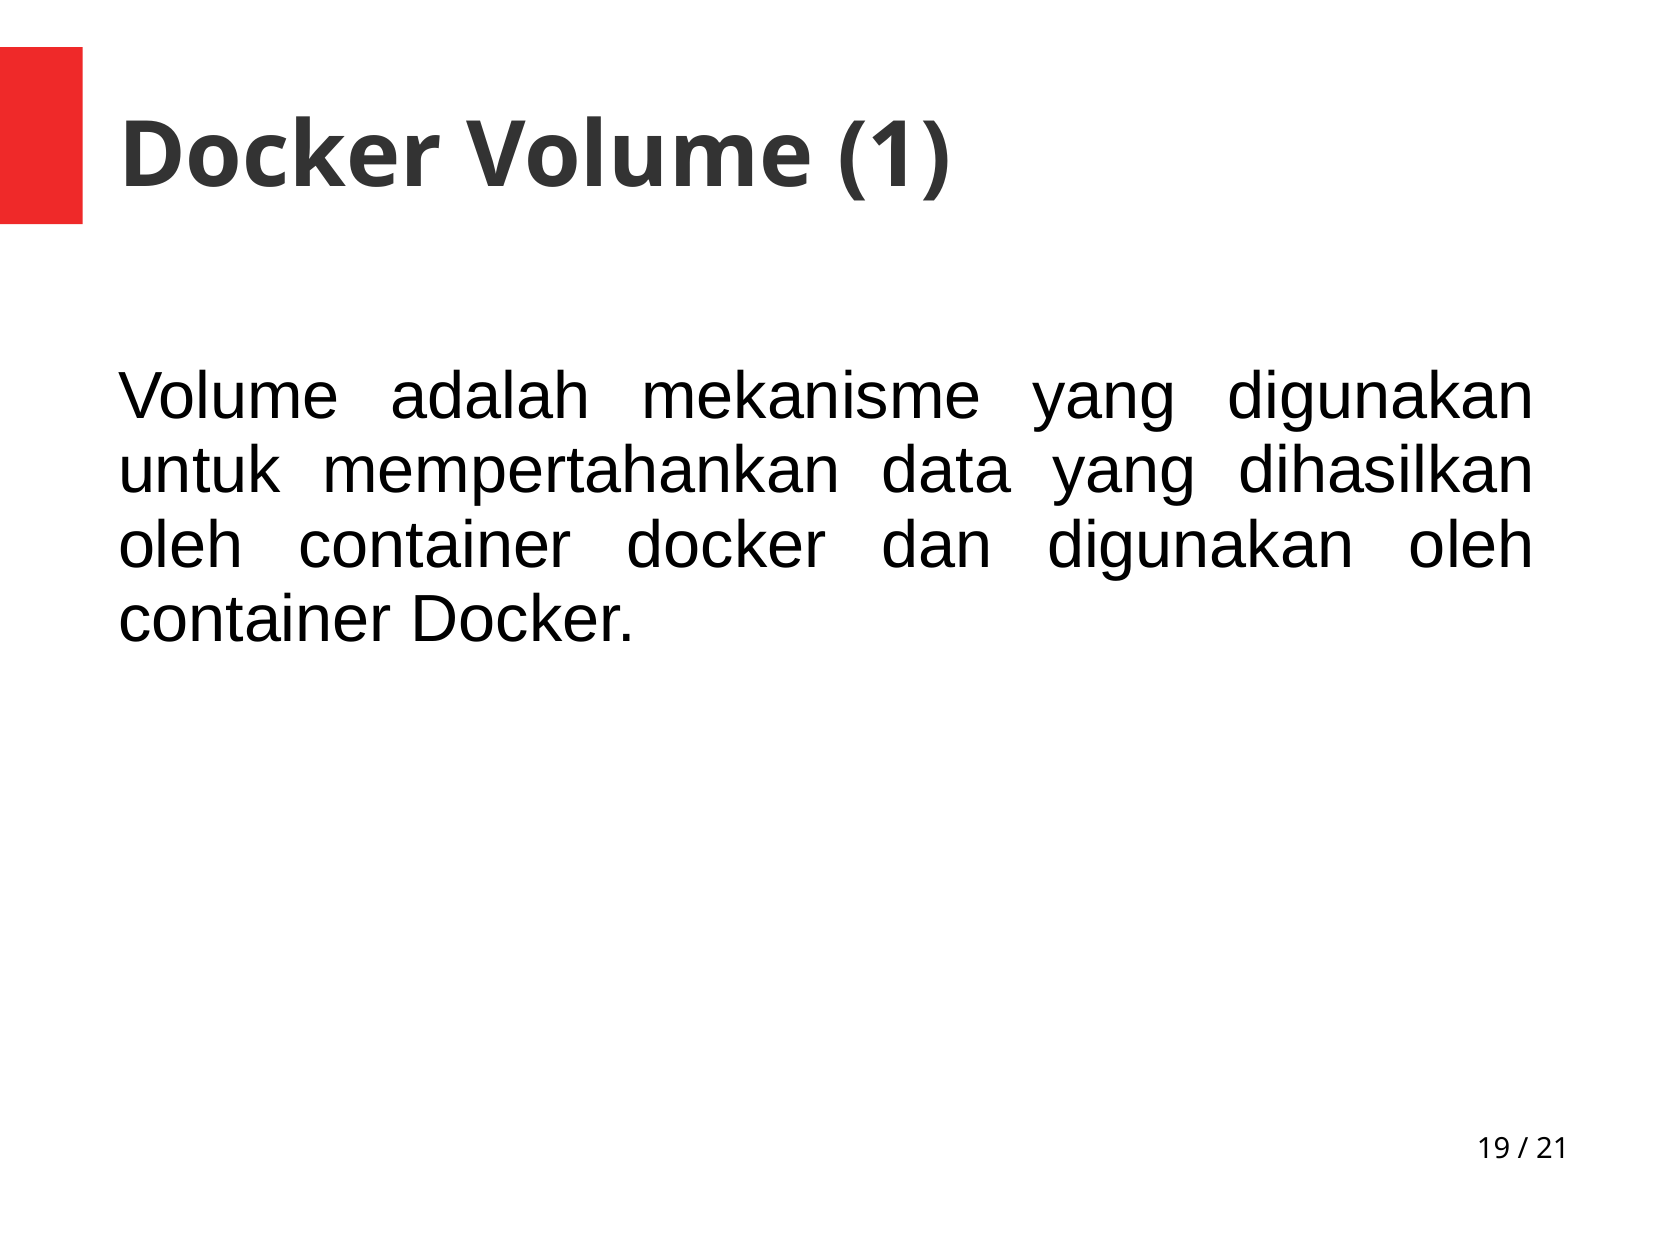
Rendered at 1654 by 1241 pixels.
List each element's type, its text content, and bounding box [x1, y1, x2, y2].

subtitle Volume adalah mekanisme yang digunakan untuk mempertahankan data yang dihasilkan oleh container docker dan digunakan oleh container Docker. [118, 354, 1536, 1074]
title Docker Volume (1) [118, 49, 1571, 257]
